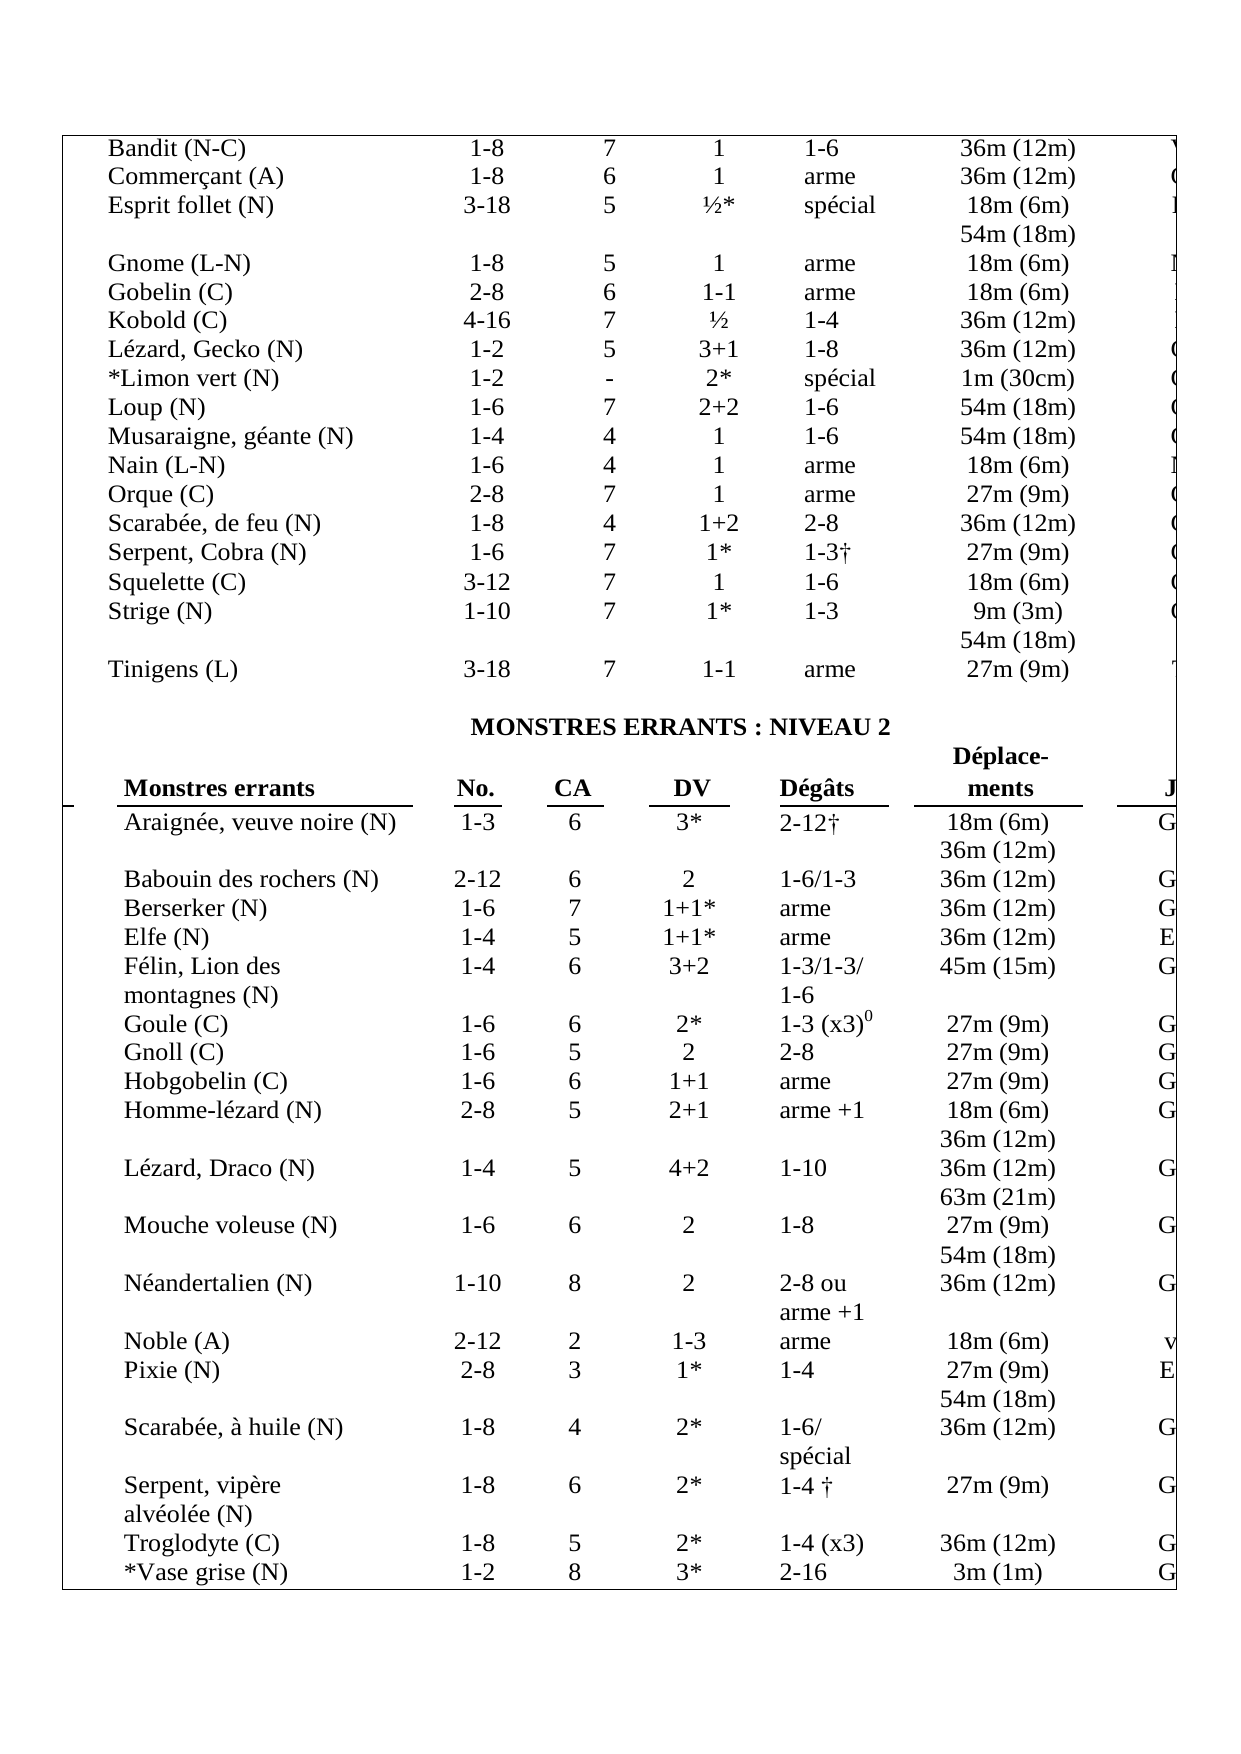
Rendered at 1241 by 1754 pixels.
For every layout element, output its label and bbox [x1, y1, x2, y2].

picture [62, 135, 1177, 1590]
